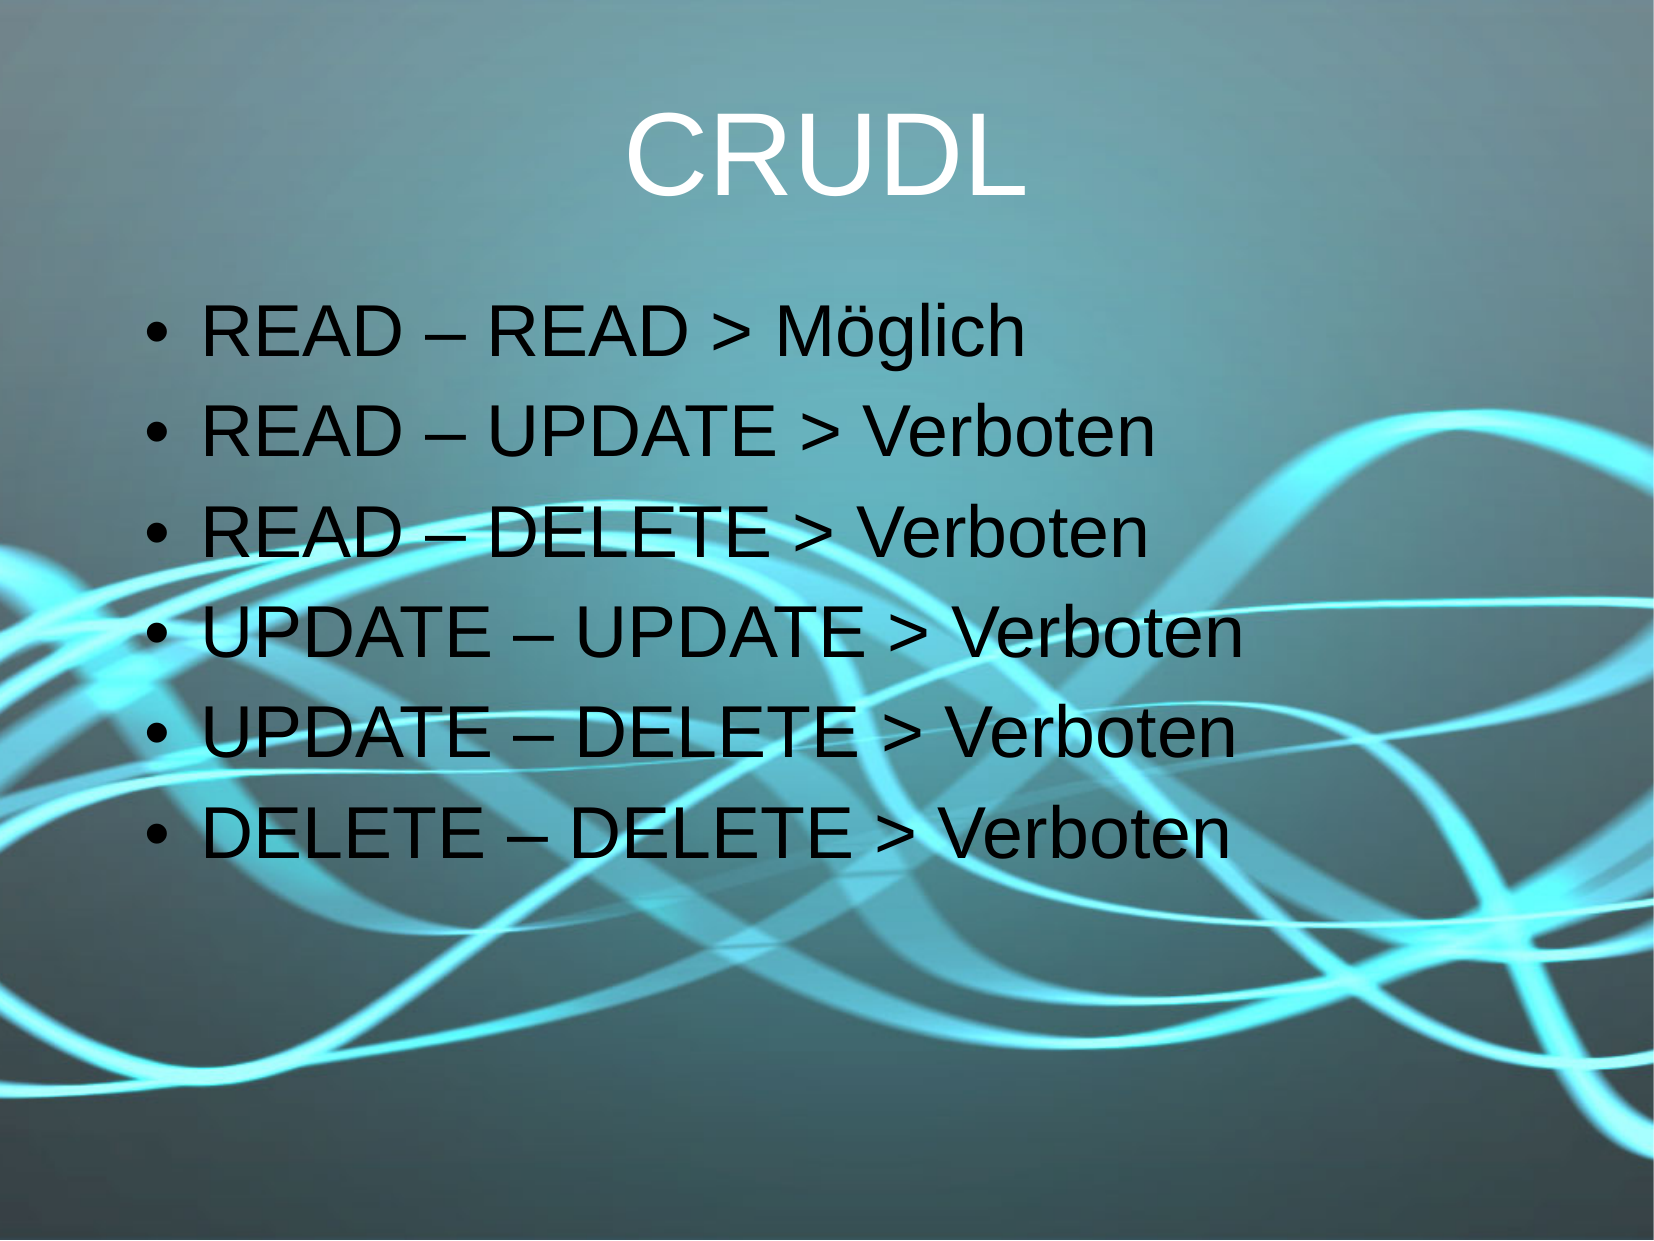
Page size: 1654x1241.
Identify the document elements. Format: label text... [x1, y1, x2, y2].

title CRUDL [124, 21, 1530, 288]
picture [0, 0, 1654, 1240]
list READ – READ > Möglich READ – UPDATE > Verboten READ – DELETE > Verboten UPDATE – UPDATE > Verboten UPDATE – DELETE > Verboten DELETE – DELETE > Verboten [82, 290, 1571, 1010]
